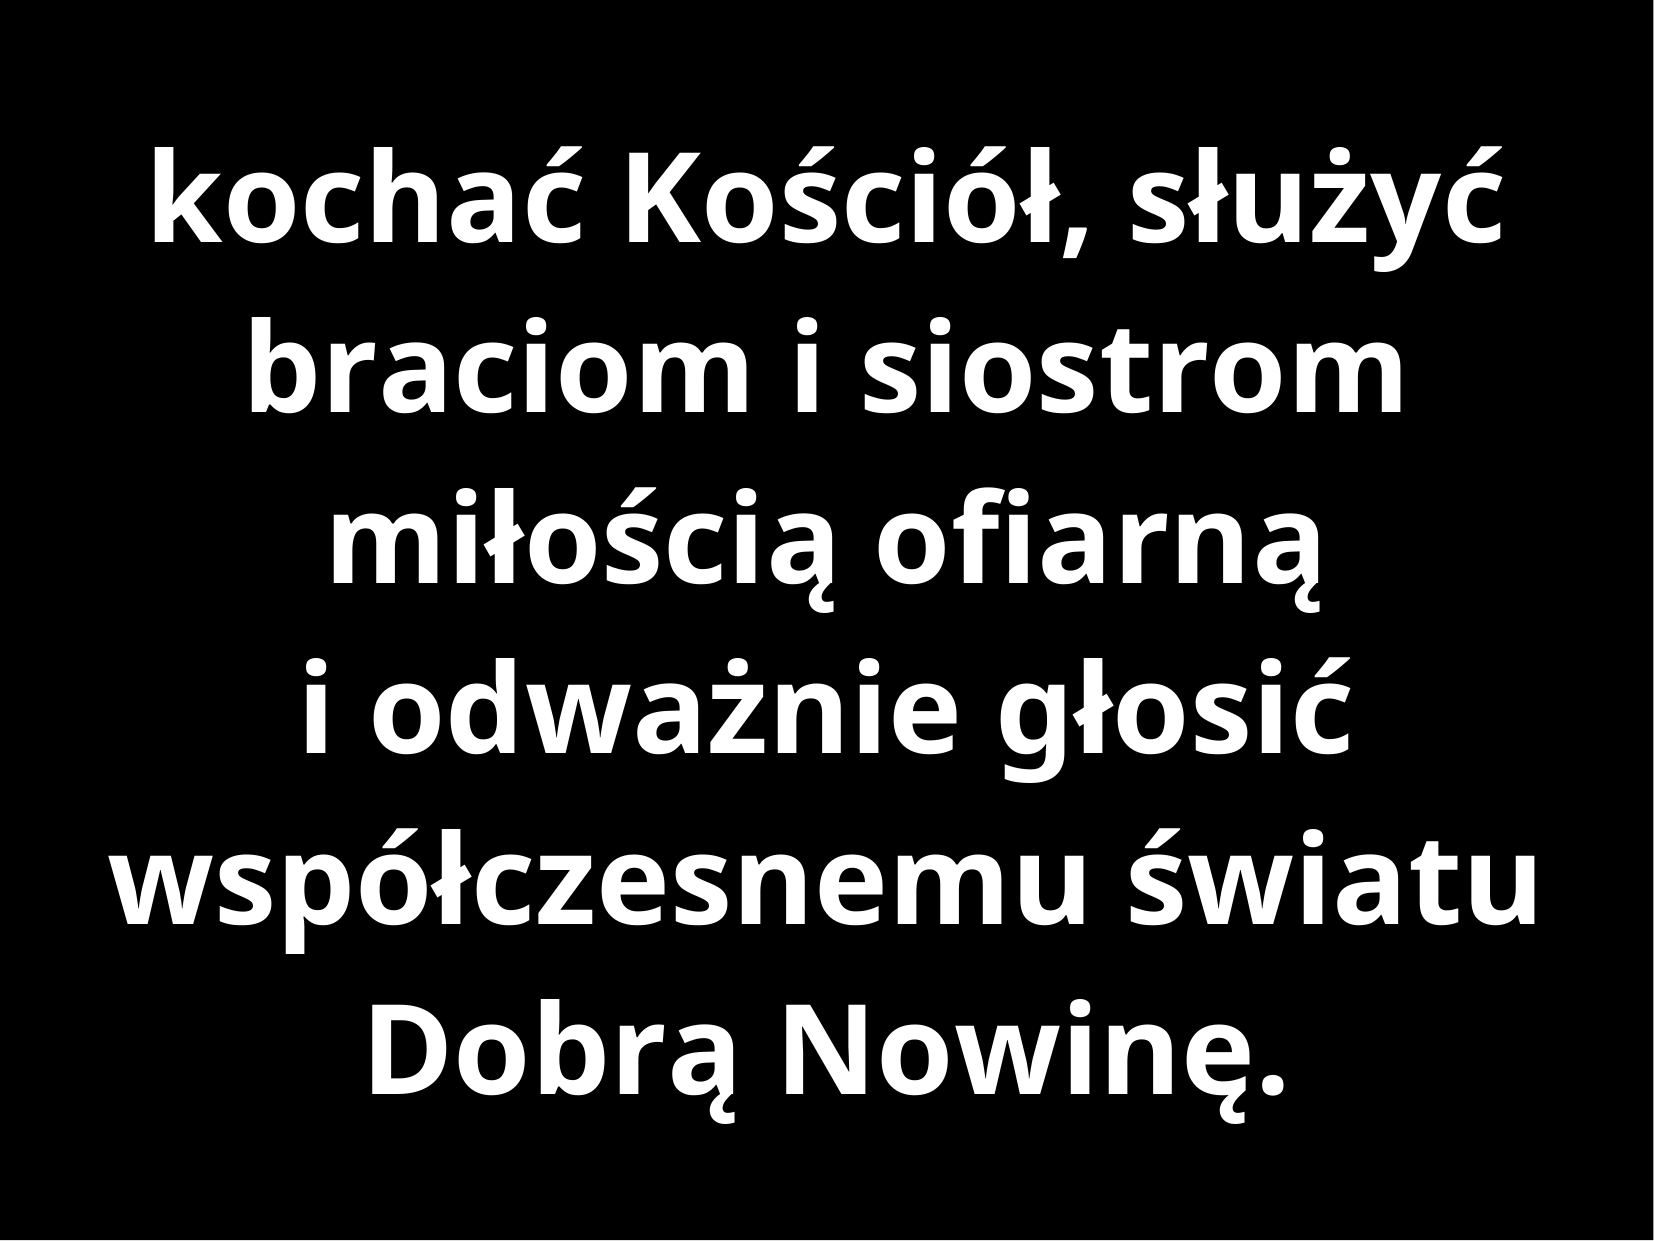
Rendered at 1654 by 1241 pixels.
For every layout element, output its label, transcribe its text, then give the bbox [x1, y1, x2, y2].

title kochać Kościół, służyć braciom i siostrom miłością ofiarną i odważnie głosić współczesnemu światu Dobrą Nowinę. [0, 0, 1654, 1241]
